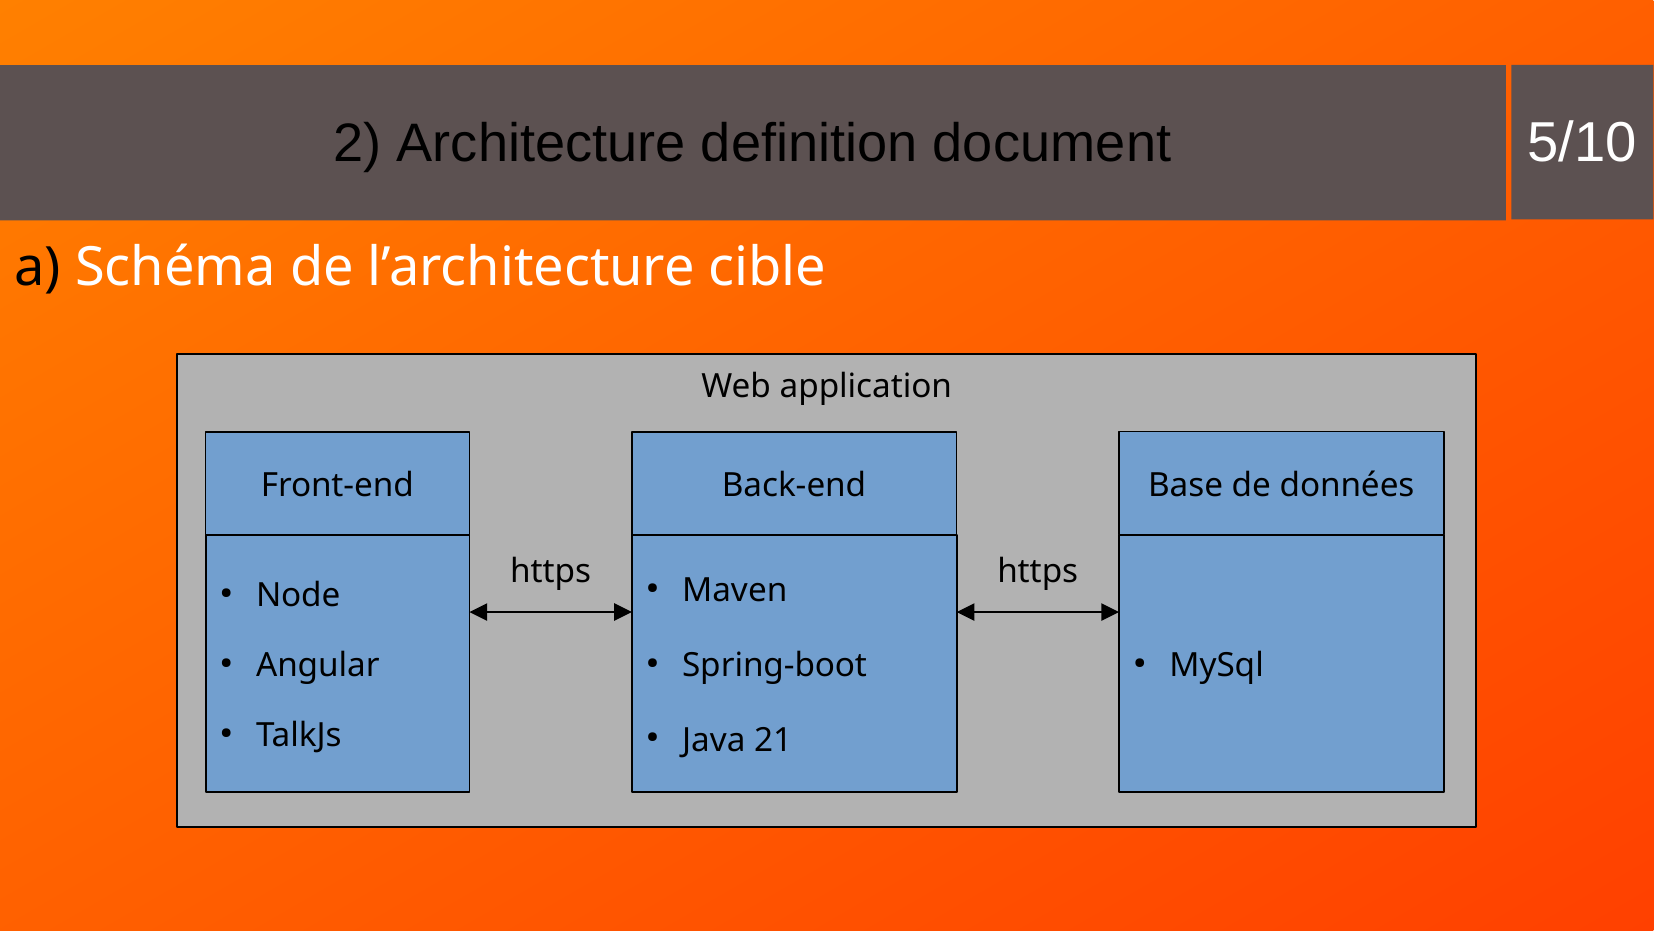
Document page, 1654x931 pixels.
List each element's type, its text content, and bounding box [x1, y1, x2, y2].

text_box Back-end [631, 431, 957, 534]
text_box Front-end [205, 431, 470, 534]
text_box Base de données [1119, 431, 1444, 534]
text_box 5/10 [1511, 64, 1654, 220]
text_box https [469, 526, 632, 613]
text_box Maven Spring-boot Java 21 [631, 534, 957, 793]
text_box https [956, 526, 1119, 613]
text_box Node Angular TalkJs [205, 534, 470, 793]
text_box MySql [1119, 534, 1444, 793]
text_box Schéma de l’architecture cible [0, 220, 1654, 931]
text_box Web application [177, 354, 1477, 827]
title Architecture definition document [0, 65, 1506, 220]
